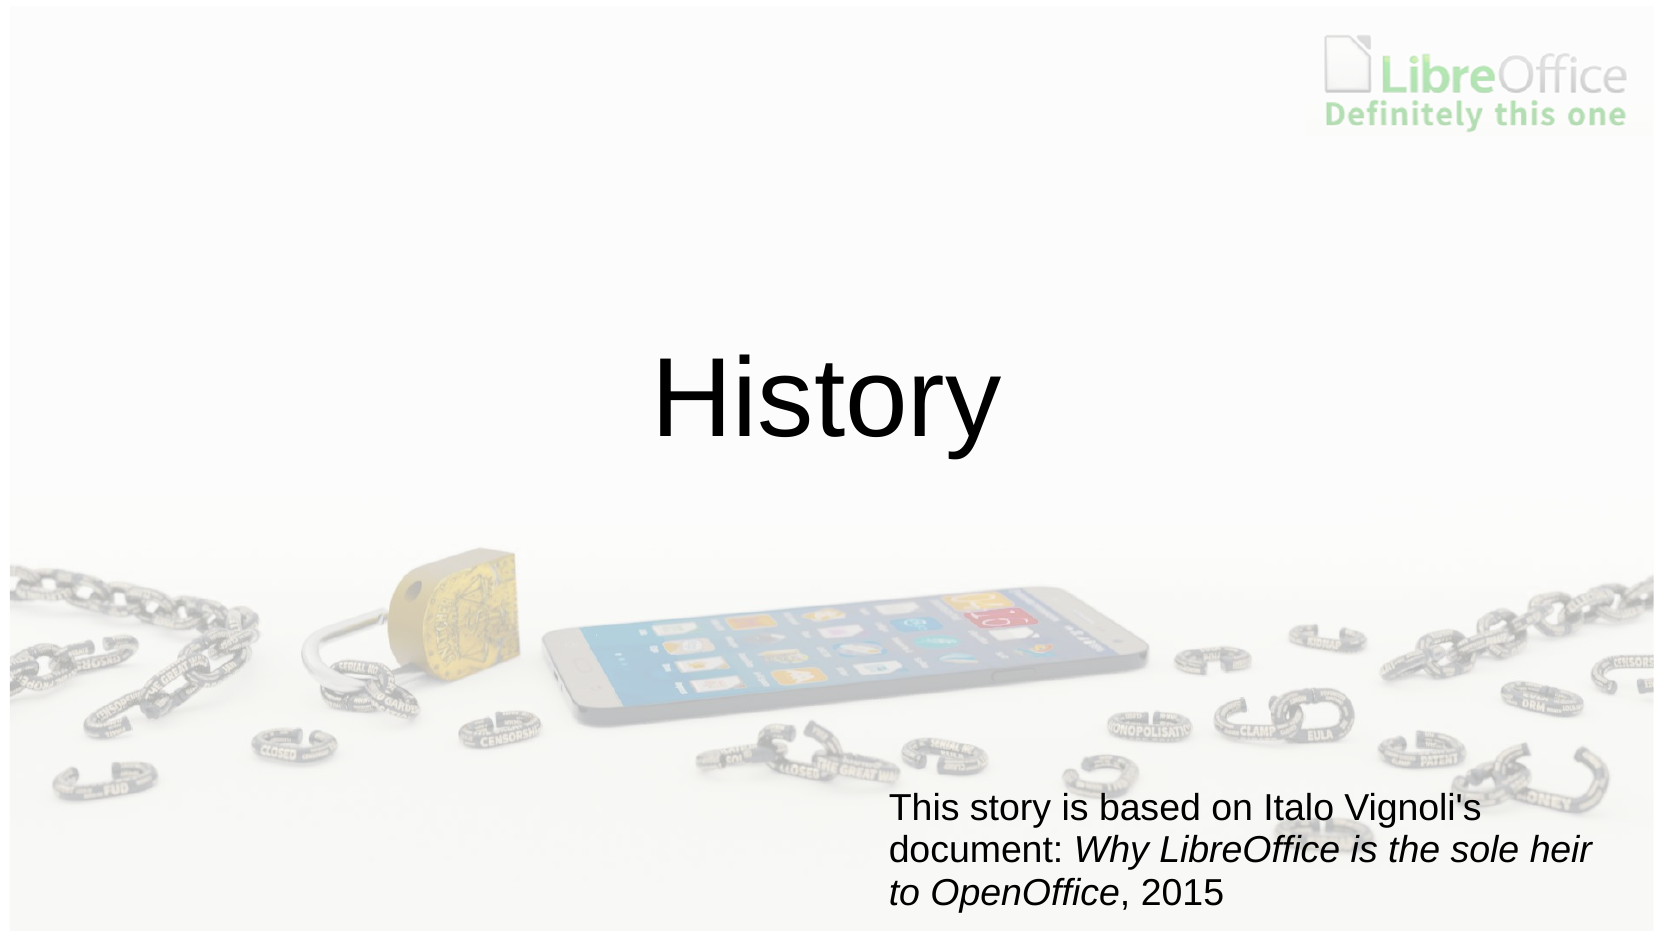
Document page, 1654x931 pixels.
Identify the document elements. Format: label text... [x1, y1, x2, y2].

text_box This story is based on Italo Vignoli's document: Why LibreOffice is the sole heir to OpenOffice, 2015 [874, 779, 1619, 921]
picture [9, 6, 1654, 931]
subtitle History [82, 37, 1571, 757]
